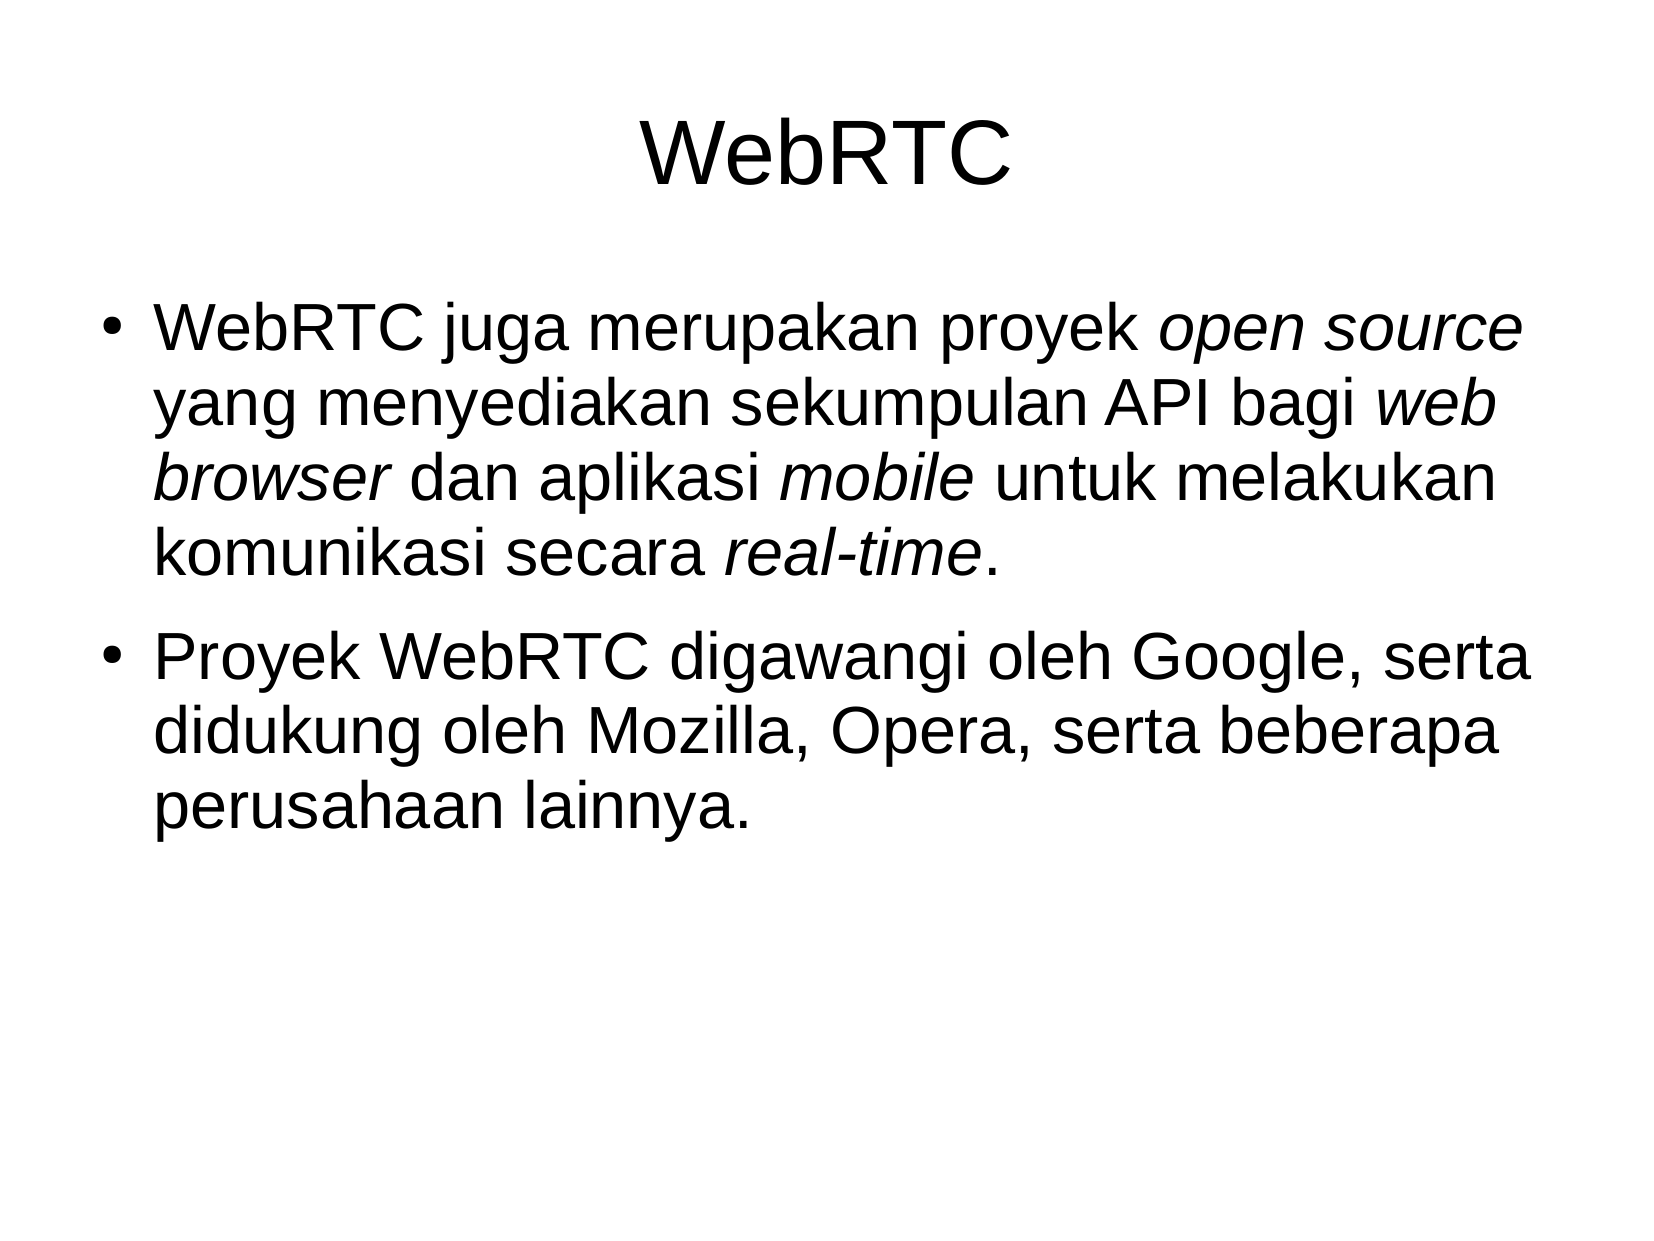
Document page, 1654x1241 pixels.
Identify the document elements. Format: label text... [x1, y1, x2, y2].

list WebRTC juga merupakan proyek open source yang menyediakan sekumpulan API bagi web browser dan aplikasi mobile untuk melakukan komunikasi secara real-time. Proyek WebRTC digawangi oleh Google, serta didukung oleh Mozilla, Opera, serta beberapa perusahaan lainnya. [82, 290, 1571, 1010]
title WebRTC [82, 49, 1571, 257]
